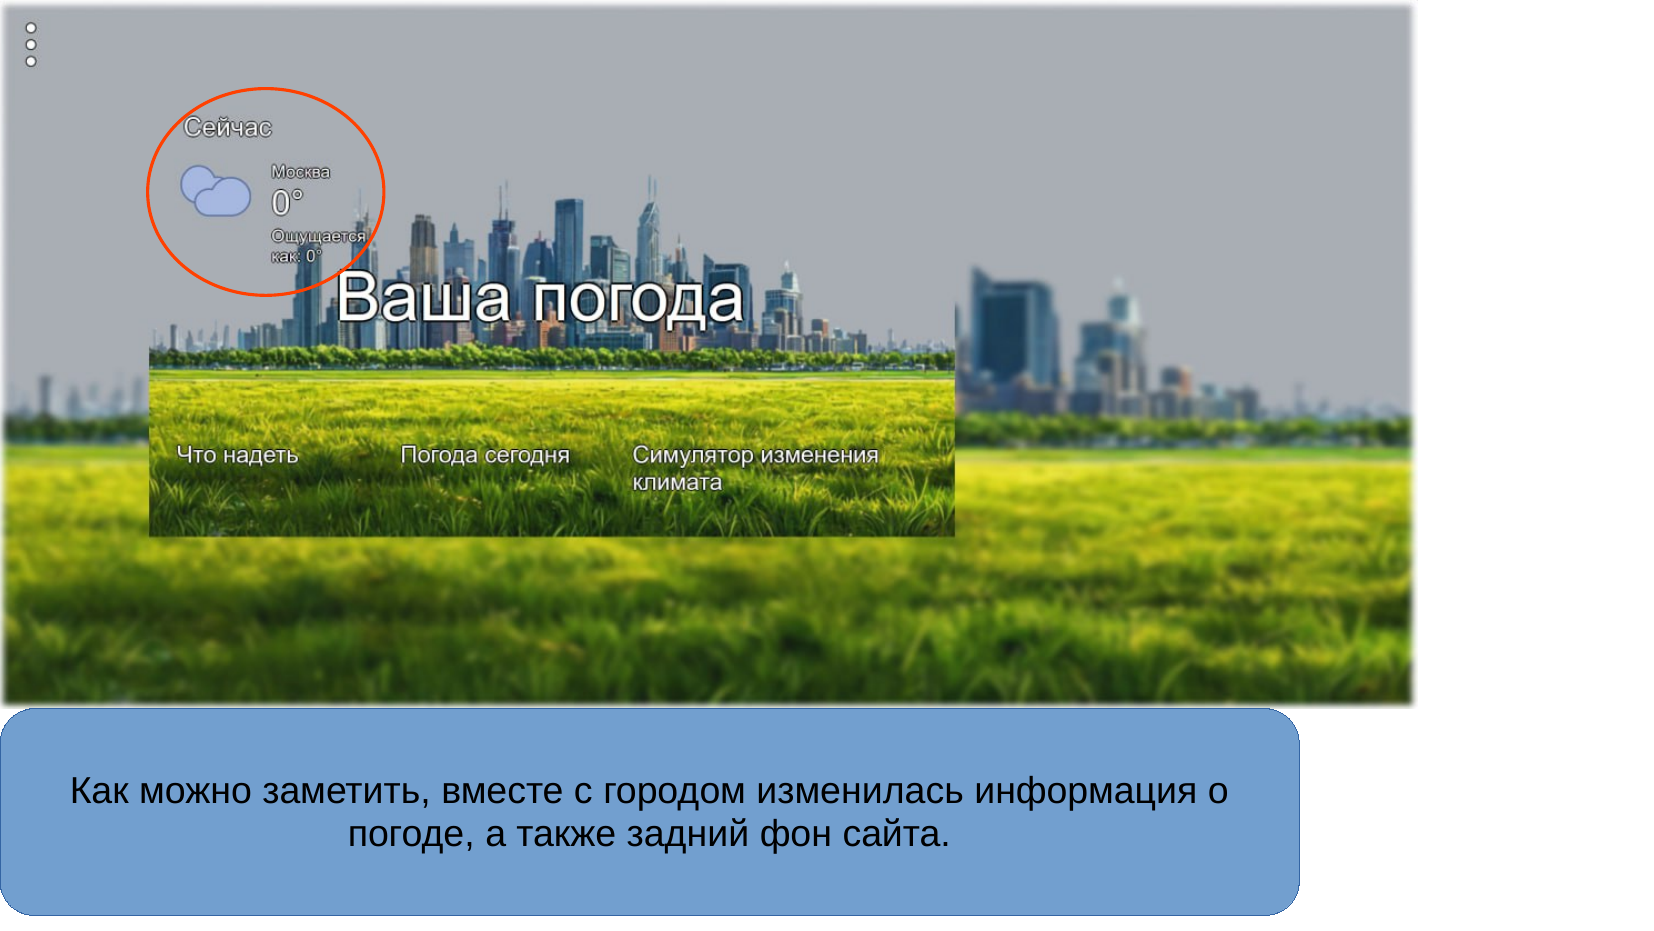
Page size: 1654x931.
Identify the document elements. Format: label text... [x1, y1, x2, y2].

text_box [147, 88, 384, 296]
text_box Как можно заметить, вместе с городом изменилась информация о погоде, а также задний фон сайта. [0, 708, 1300, 916]
picture [0, 0, 1418, 709]
